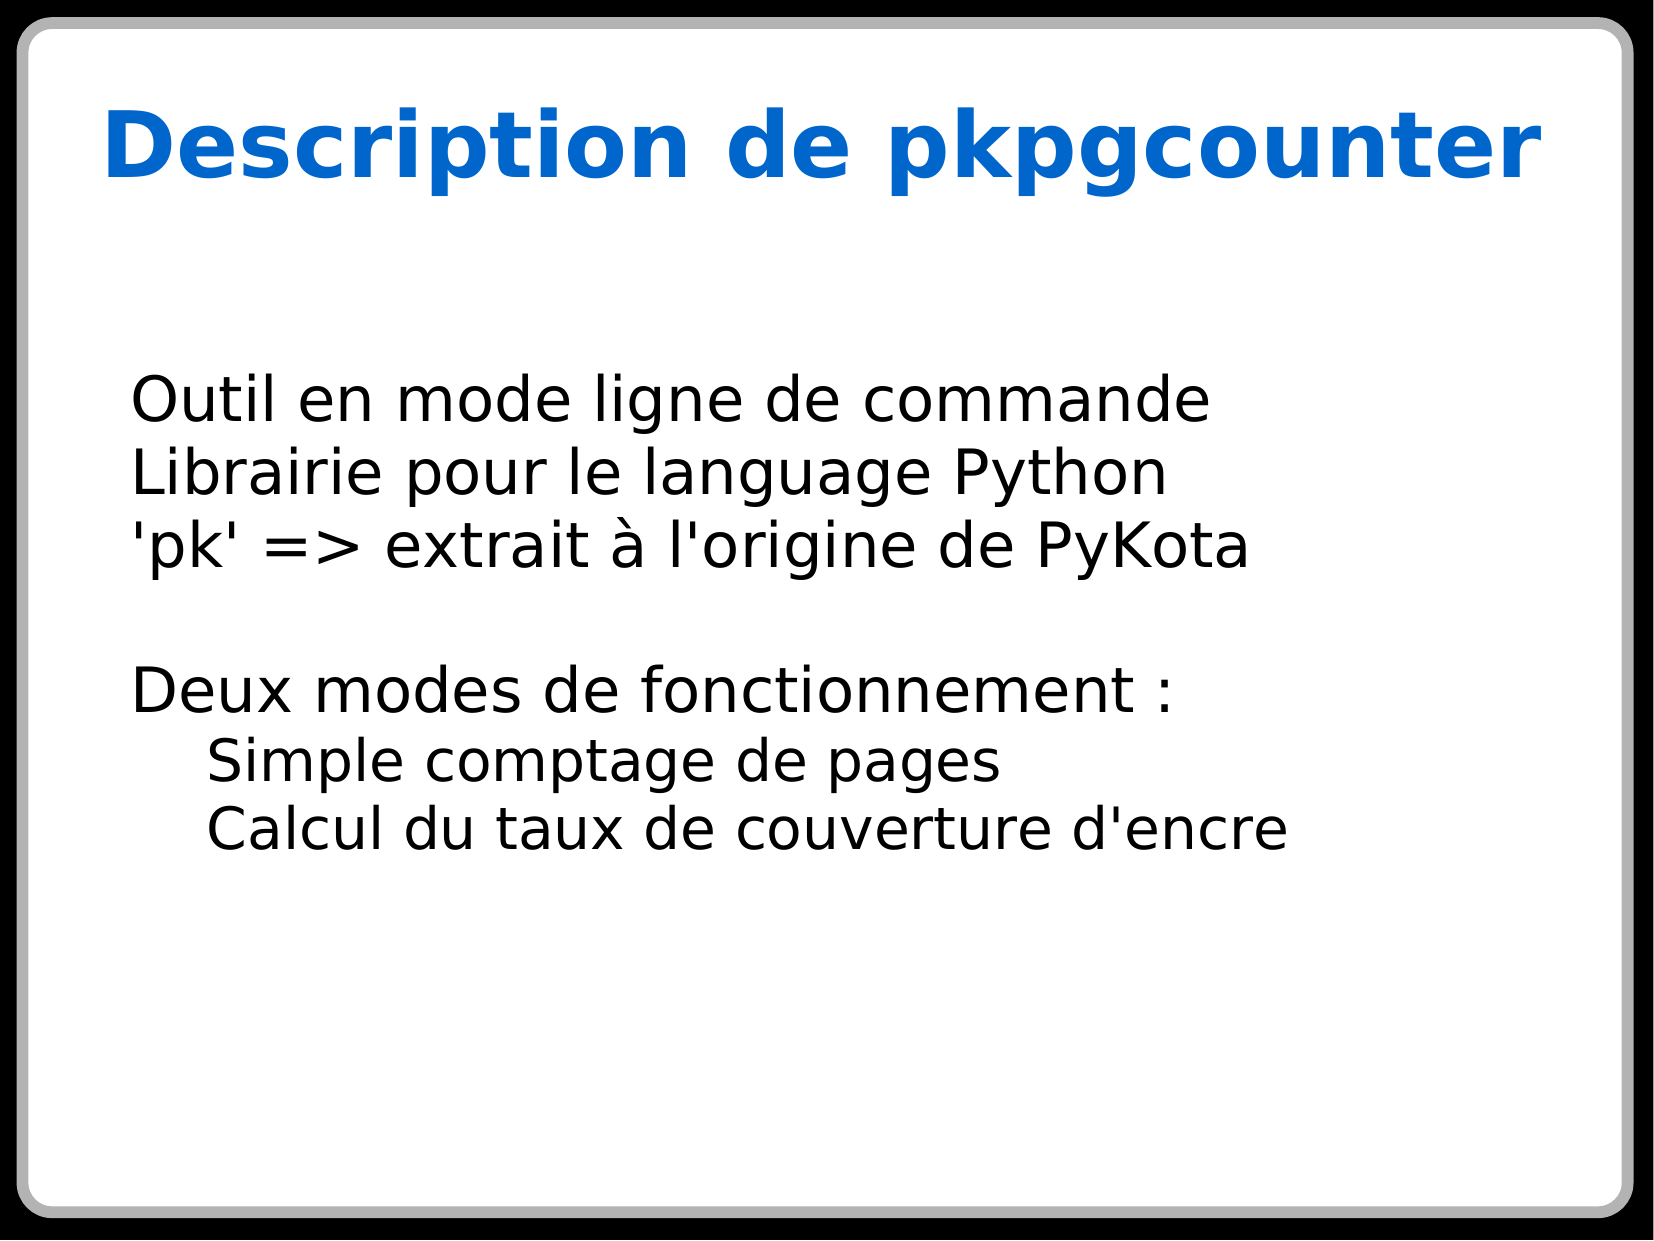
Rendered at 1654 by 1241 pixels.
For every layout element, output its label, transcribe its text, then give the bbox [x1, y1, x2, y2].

title Description de pkpgcounter [67, 91, 1577, 199]
list Outil en mode ligne de commande Librairie pour le language Python 'pk' => extrait à l'origine de PyKota Deux modes de fonctionnement : Simple comptage de pages Calcul du taux de couverture d'encre [112, 363, 1534, 1164]
